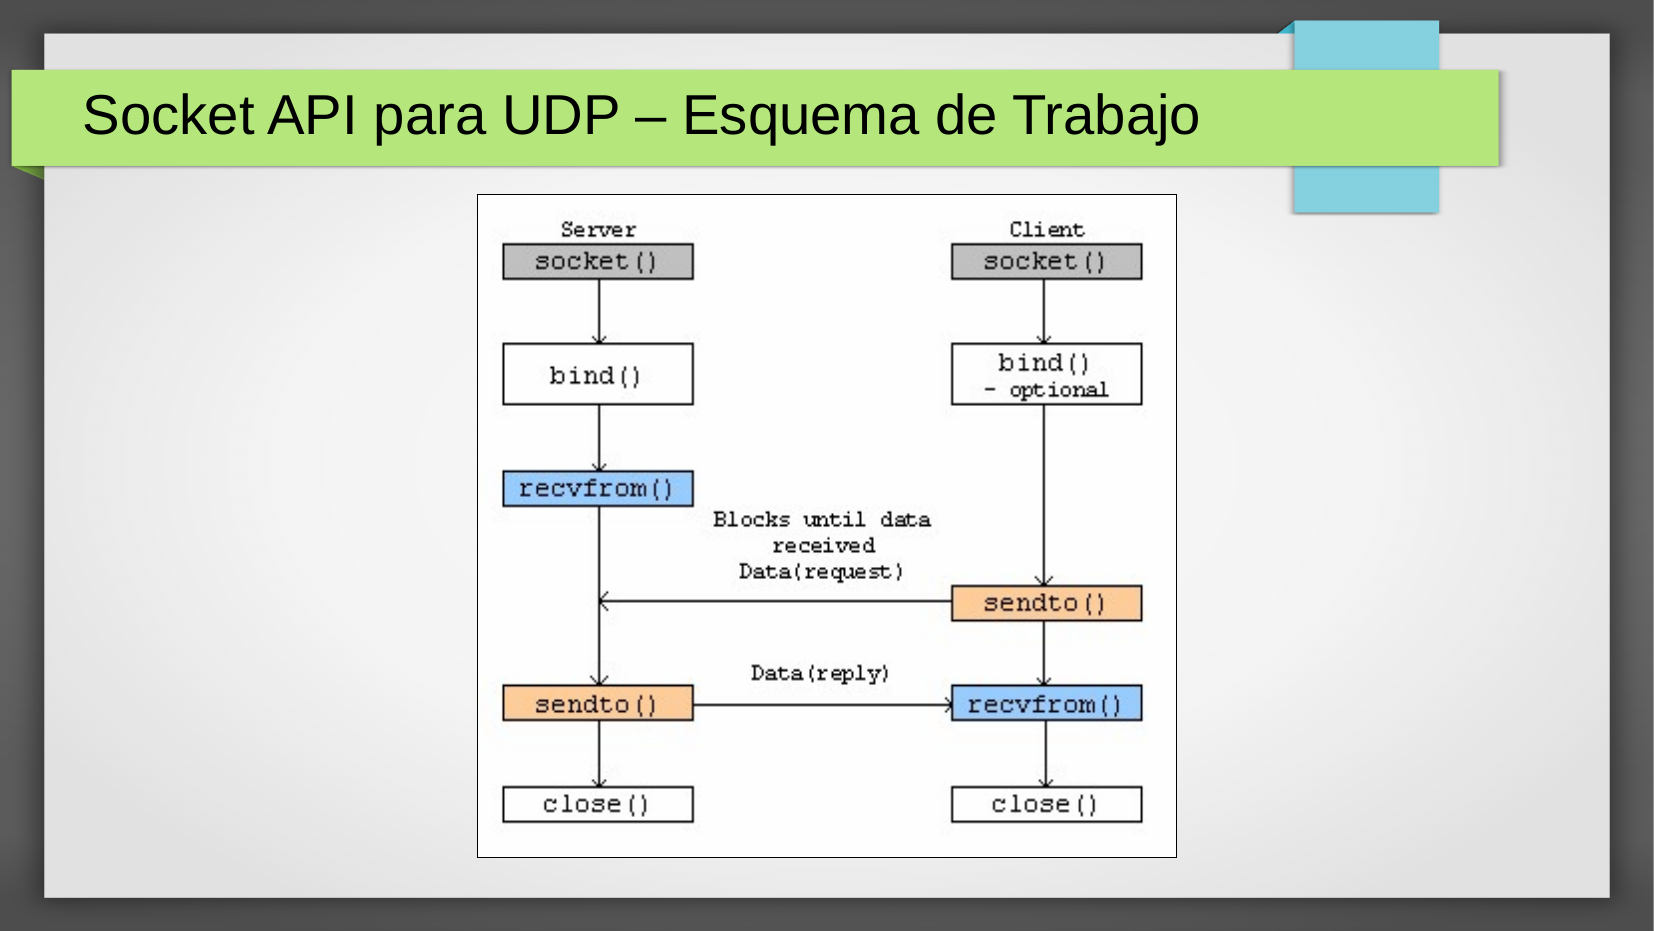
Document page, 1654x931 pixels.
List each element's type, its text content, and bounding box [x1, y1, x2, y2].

title Socket API para UDP – Esquema de Trabajo [82, 70, 1264, 160]
picture [0, 0, 1654, 931]
